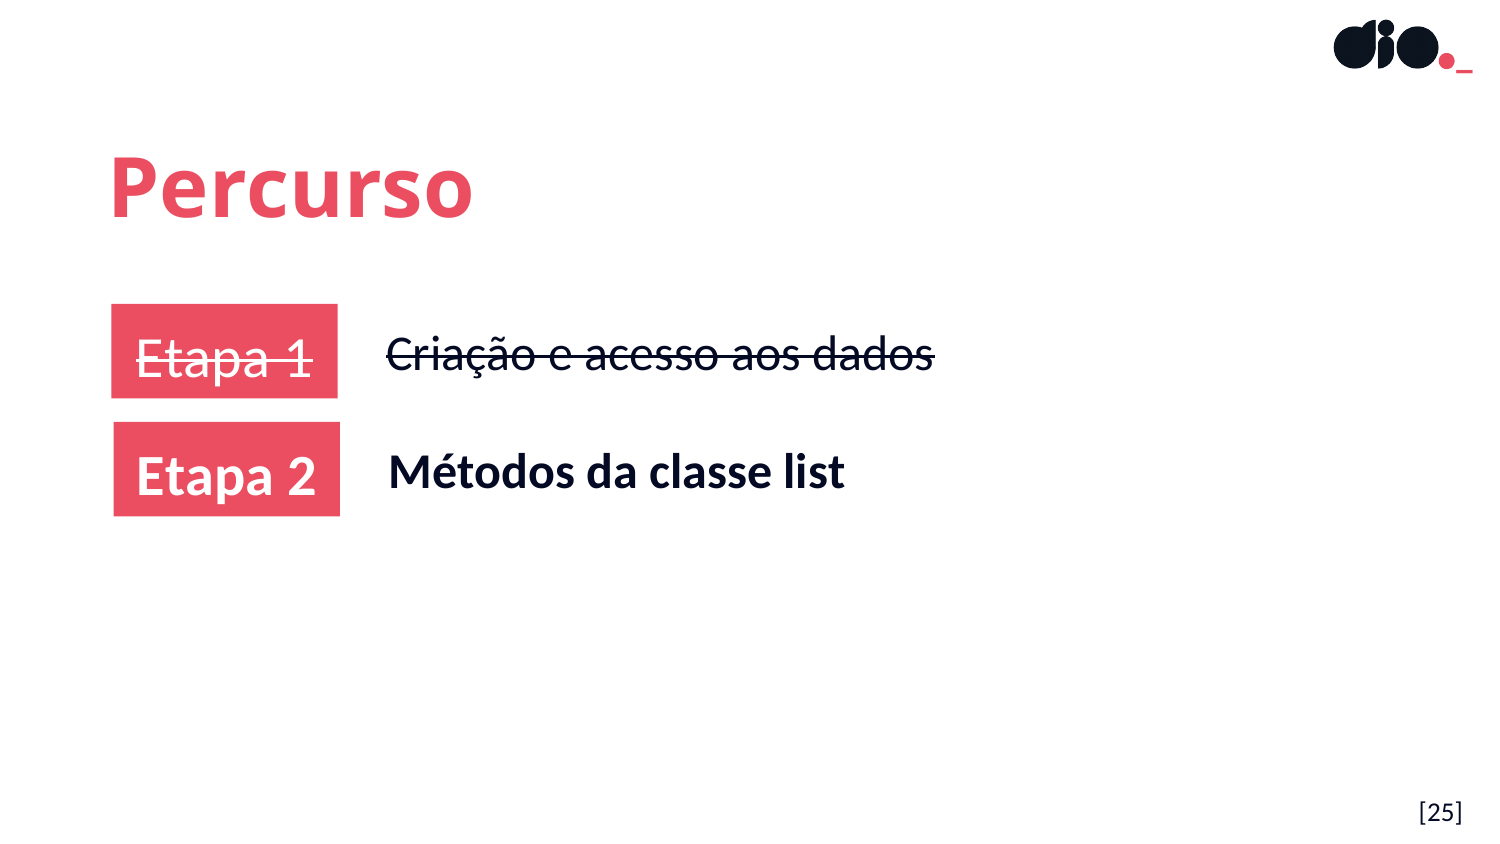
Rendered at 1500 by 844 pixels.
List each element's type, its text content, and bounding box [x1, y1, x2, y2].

text_box Etapa 1 [111, 303, 338, 399]
text_box Métodos da classe list [373, 431, 1386, 507]
text_box Etapa 2 [113, 421, 340, 517]
text_box Criação e acesso aos dados [371, 313, 1384, 389]
text_box Percurso [92, 104, 1309, 243]
text_box [] [1403, 779, 1494, 844]
